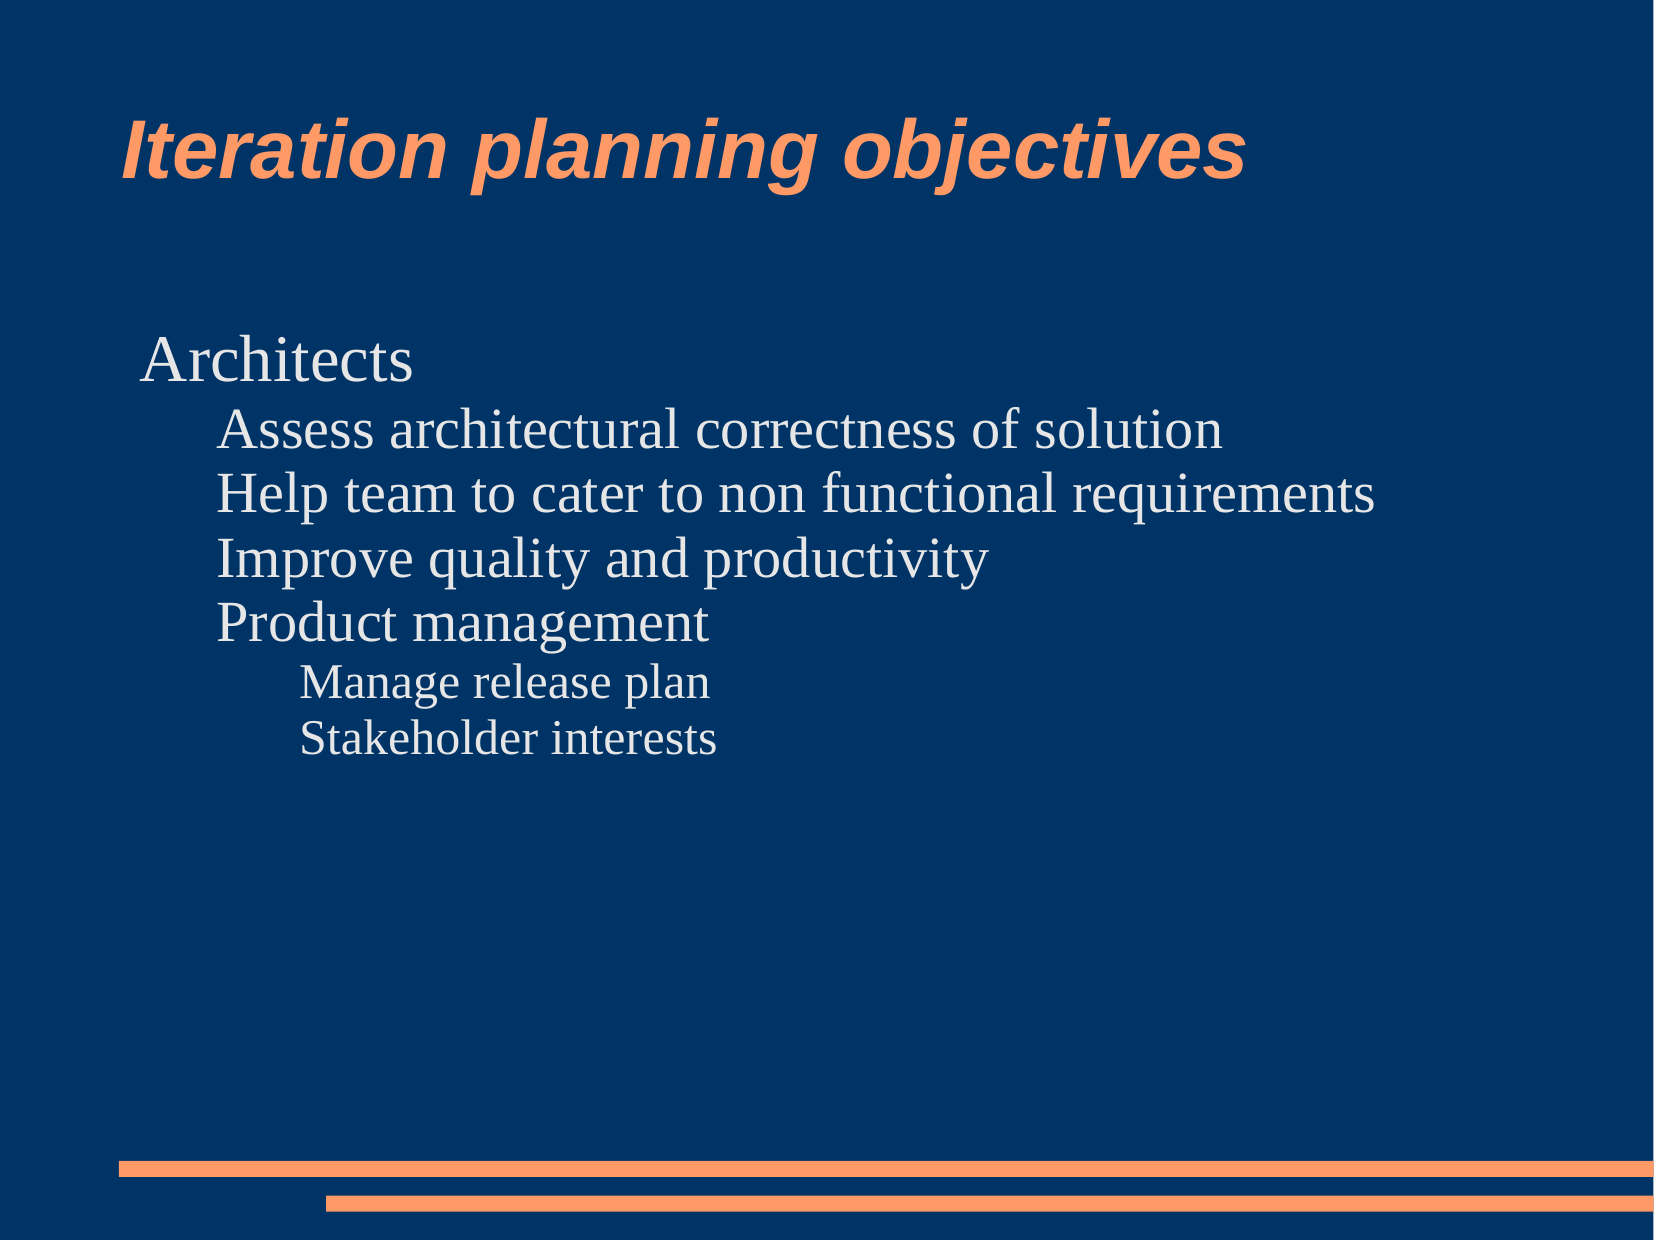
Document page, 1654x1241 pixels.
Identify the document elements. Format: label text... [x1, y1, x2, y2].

title Iteration planning objectives [121, 46, 1534, 254]
list Architects Assess architectural correctness of solution Help team to cater to non functional requirements Improve quality and productivity Product management Manage release plan Stakeholder interests [122, 322, 1562, 1132]
